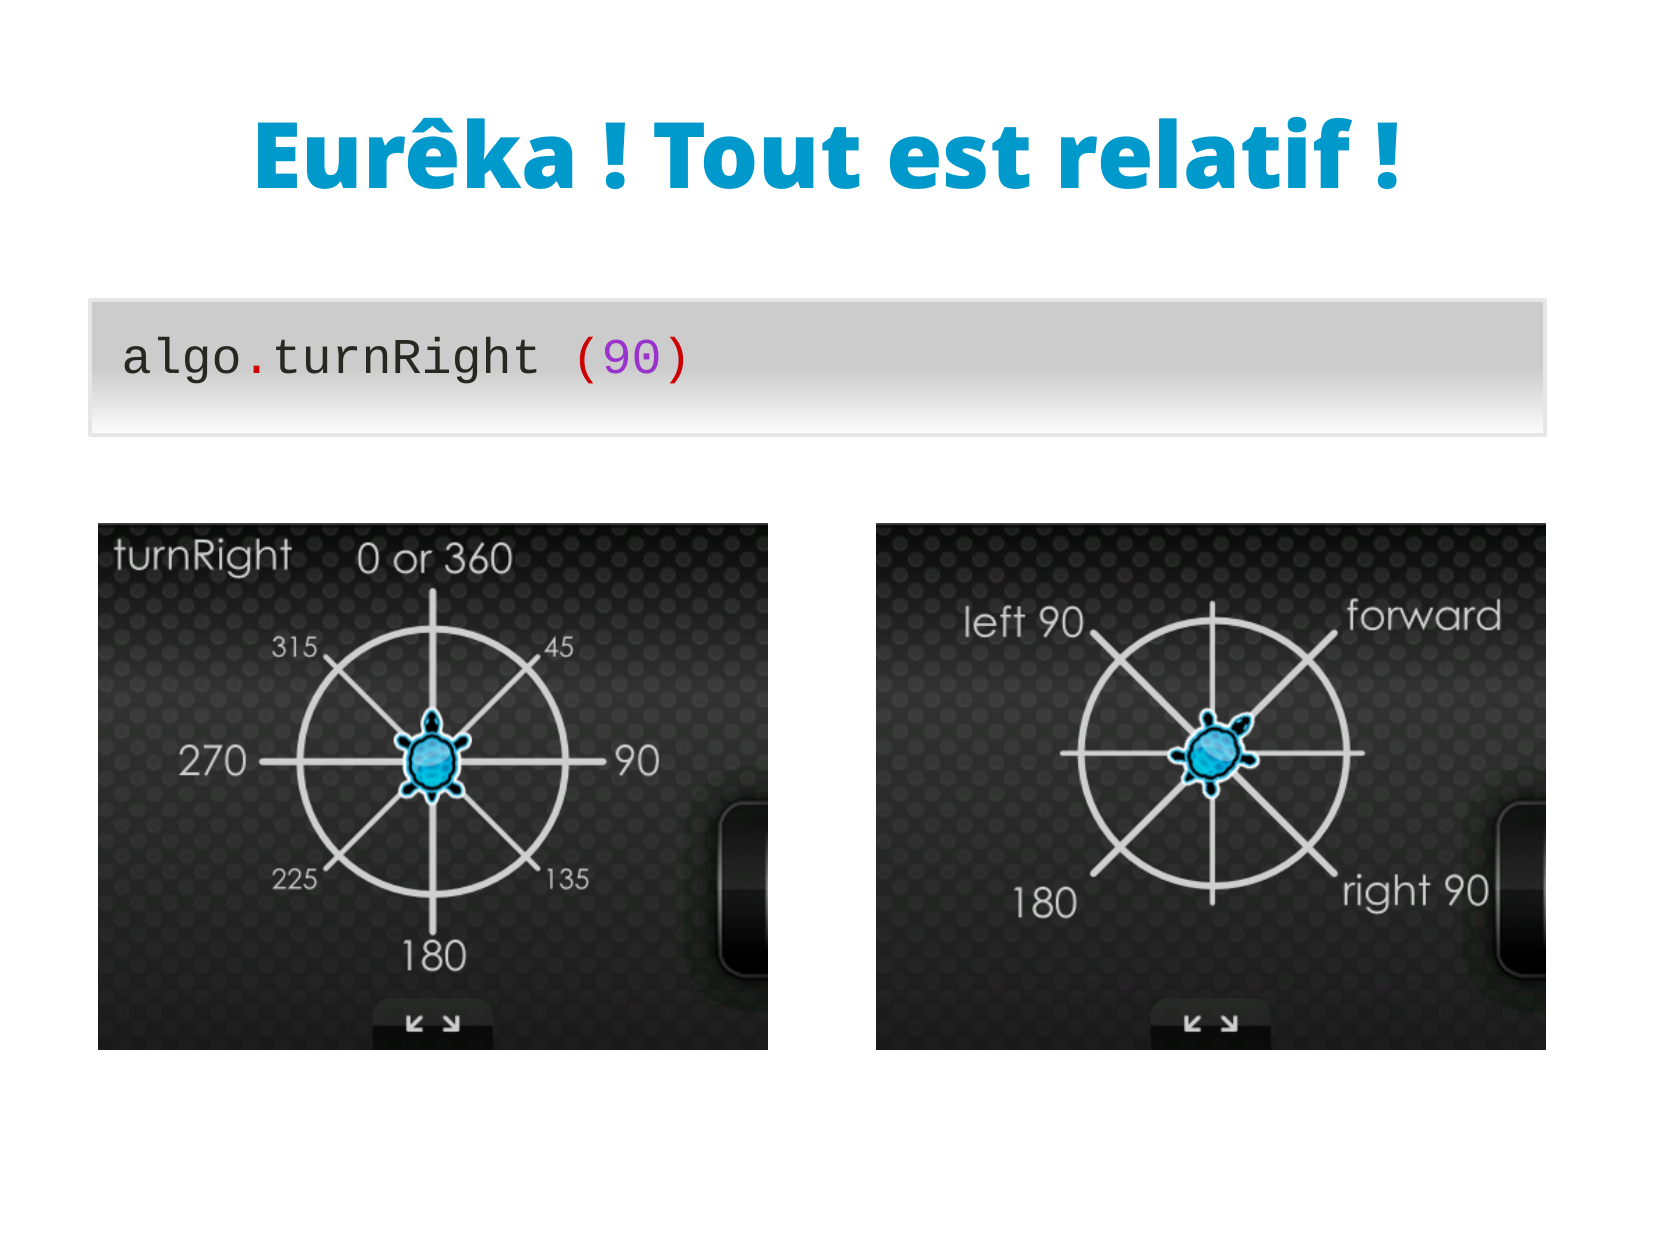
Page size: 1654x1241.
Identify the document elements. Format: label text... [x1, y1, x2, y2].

picture [98, 523, 768, 1051]
title Eurêka ! Tout est relatif ! [82, 49, 1571, 257]
list algo.turnRight (90) [90, 300, 1546, 436]
picture [876, 523, 1546, 1051]
